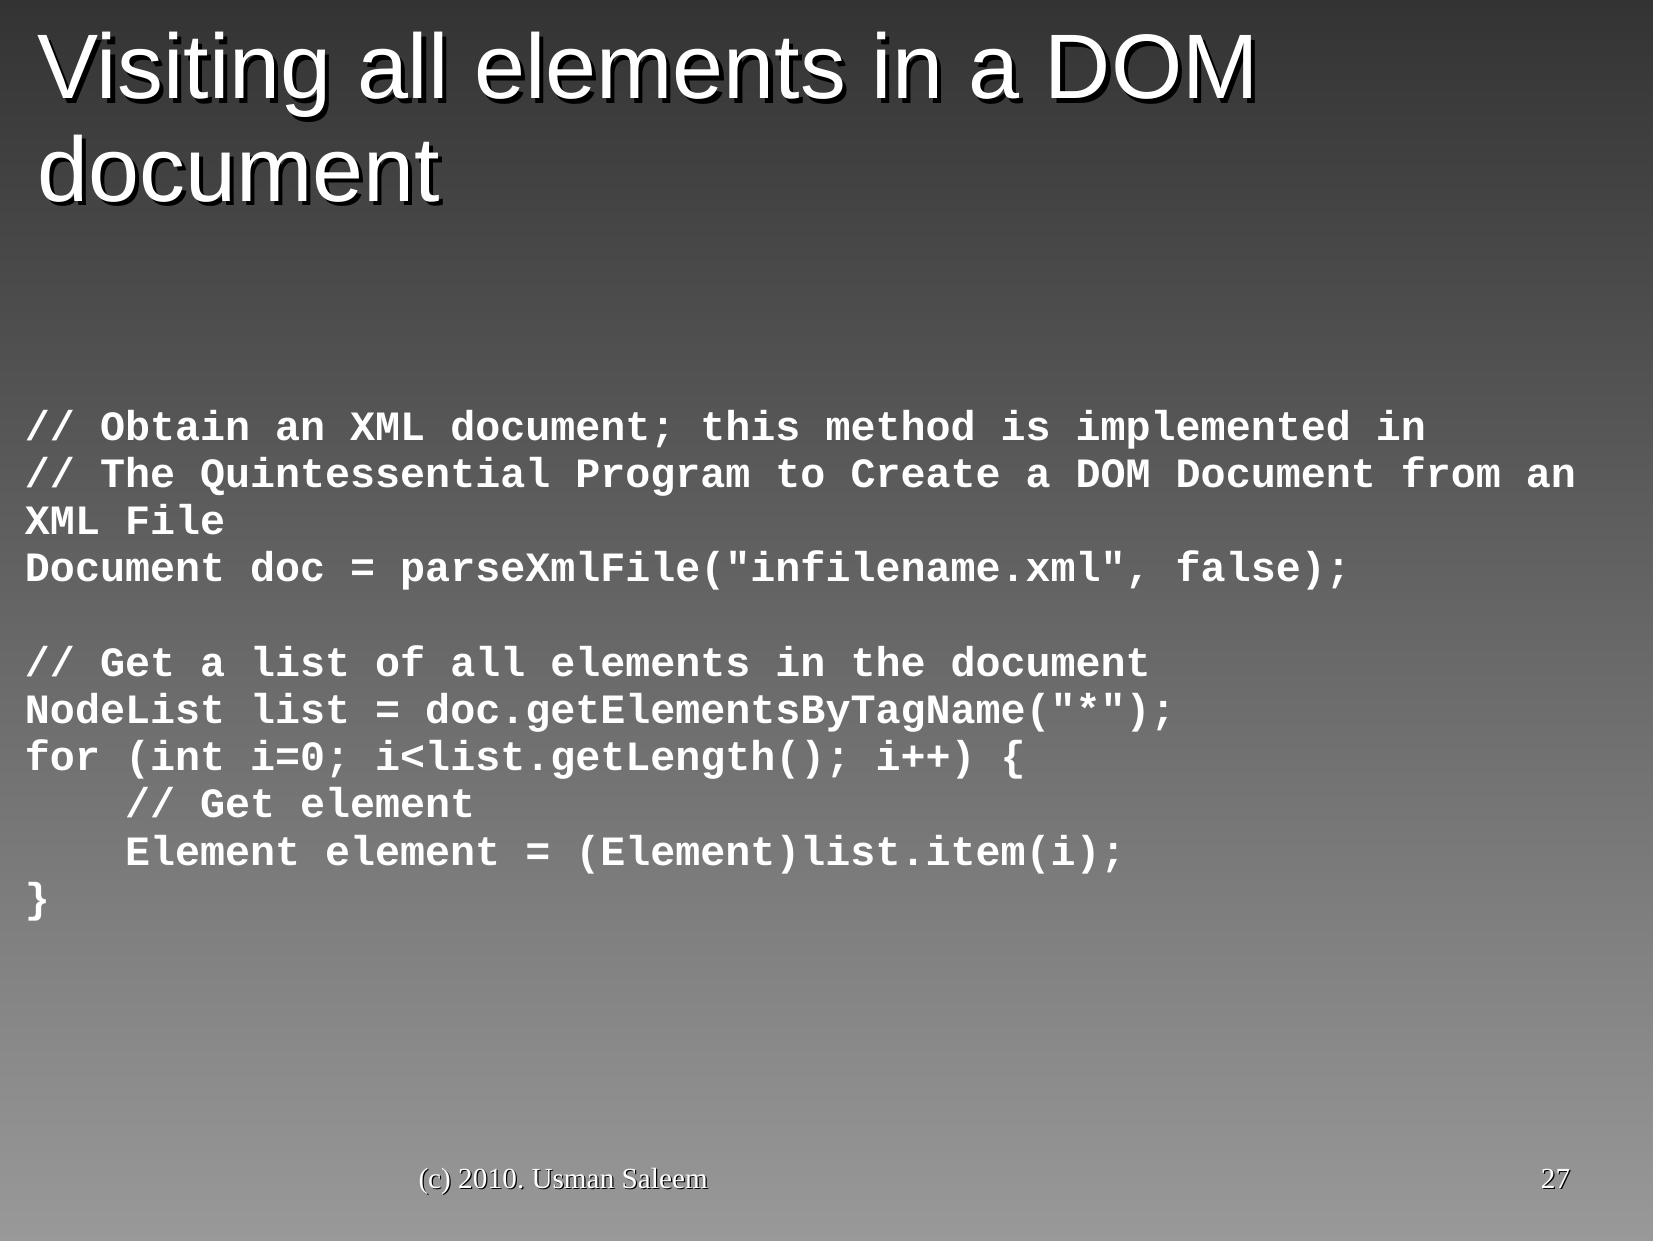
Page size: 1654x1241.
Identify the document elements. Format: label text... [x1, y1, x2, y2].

text_box // Obtain an XML document; this method is implemented in // The Quintessential Program to Create a DOM Document from an XML File Document doc = parseXmlFile("infilename.xml", false); // Get a list of all elements in the document NodeList list = doc.getElementsByTagName("*"); for (int i=0; i<list.getLength(); i++) { // Get element Element element = (Element)list.item(i); } [10, 397, 1638, 933]
title Visiting all elements in a DOM document [37, 15, 1613, 222]
